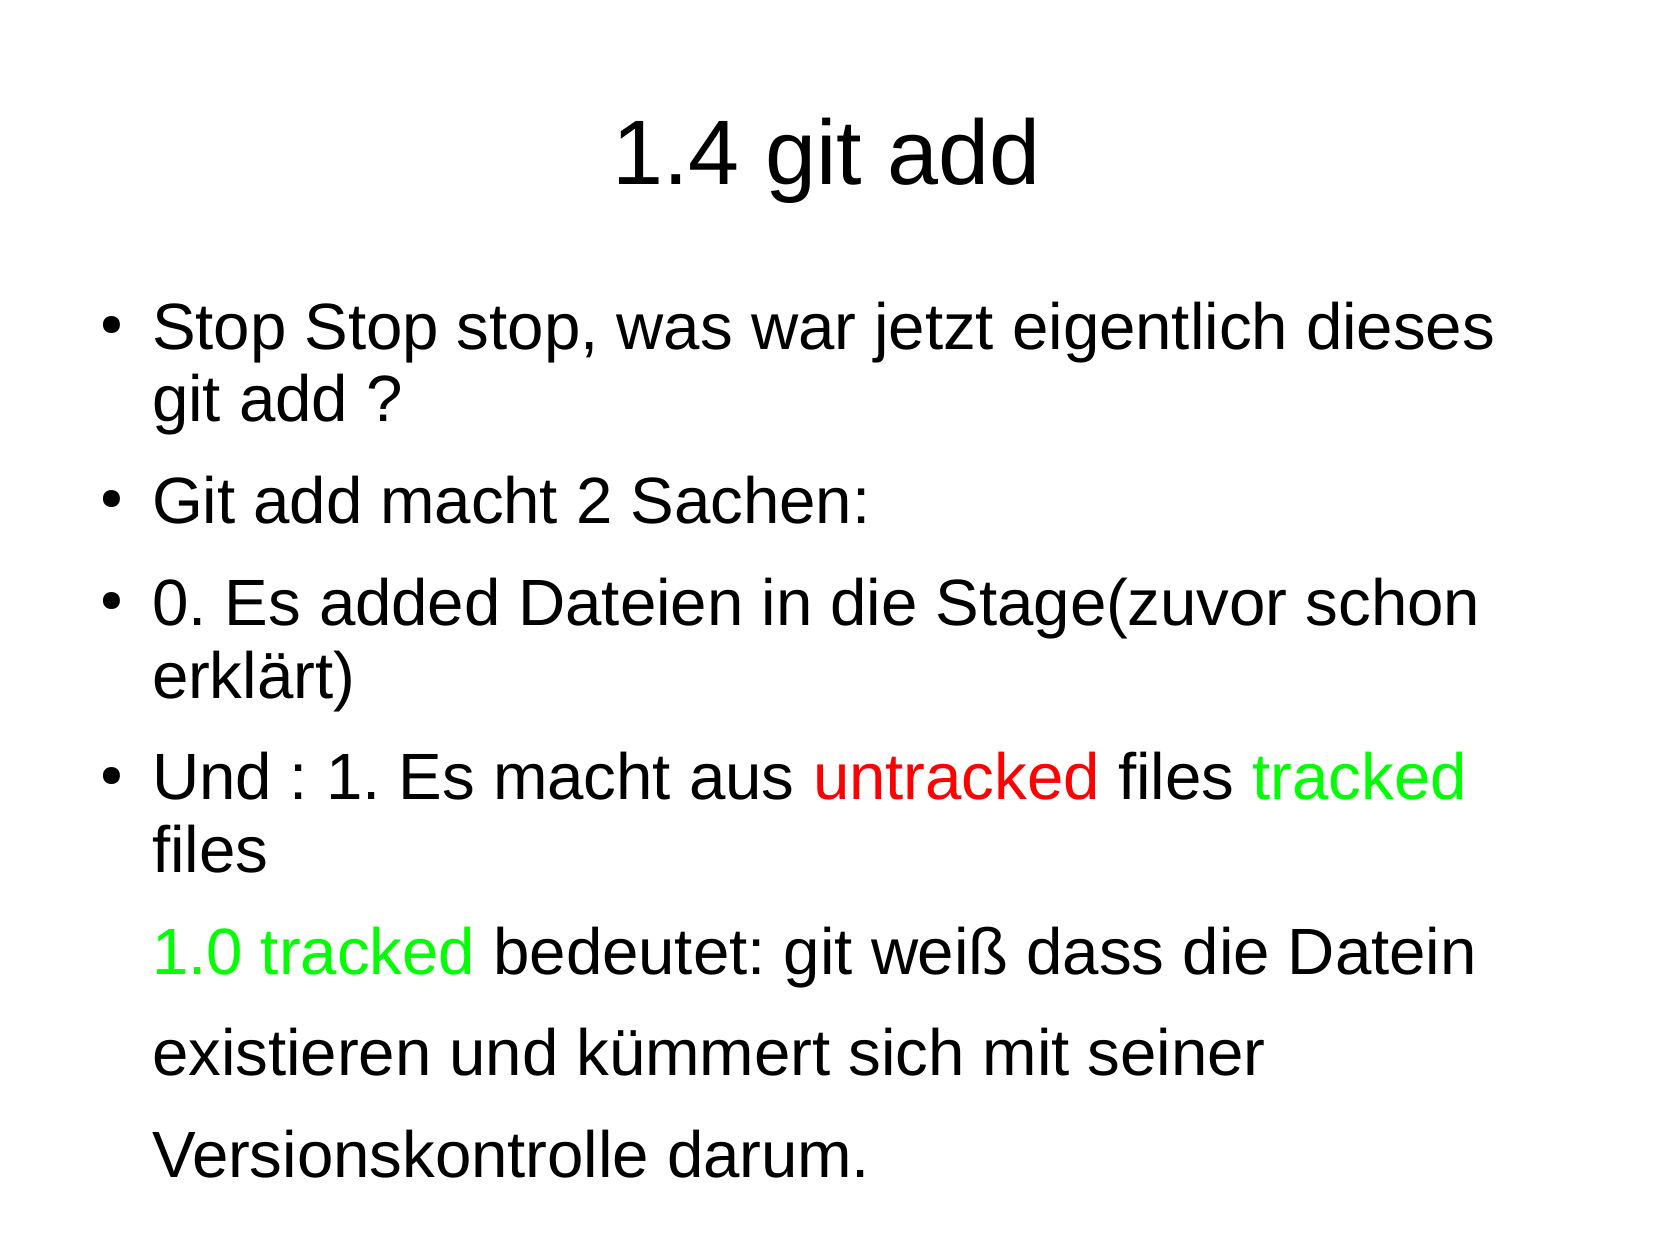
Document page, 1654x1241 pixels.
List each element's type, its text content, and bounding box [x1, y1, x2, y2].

title 1.4 git add [82, 49, 1571, 257]
list Stop Stop stop, was war jetzt eigentlich dieses git add ? Git add macht 2 Sachen: 0. Es added Dateien in die Stage(zuvor schon erklärt) Und : 1. Es macht aus untracked files tracked files 1.0 tracked bedeutet: git weiß dass die Datein existieren und kümmert sich mit seiner Versionskontrolle darum. [82, 290, 1538, 1201]
